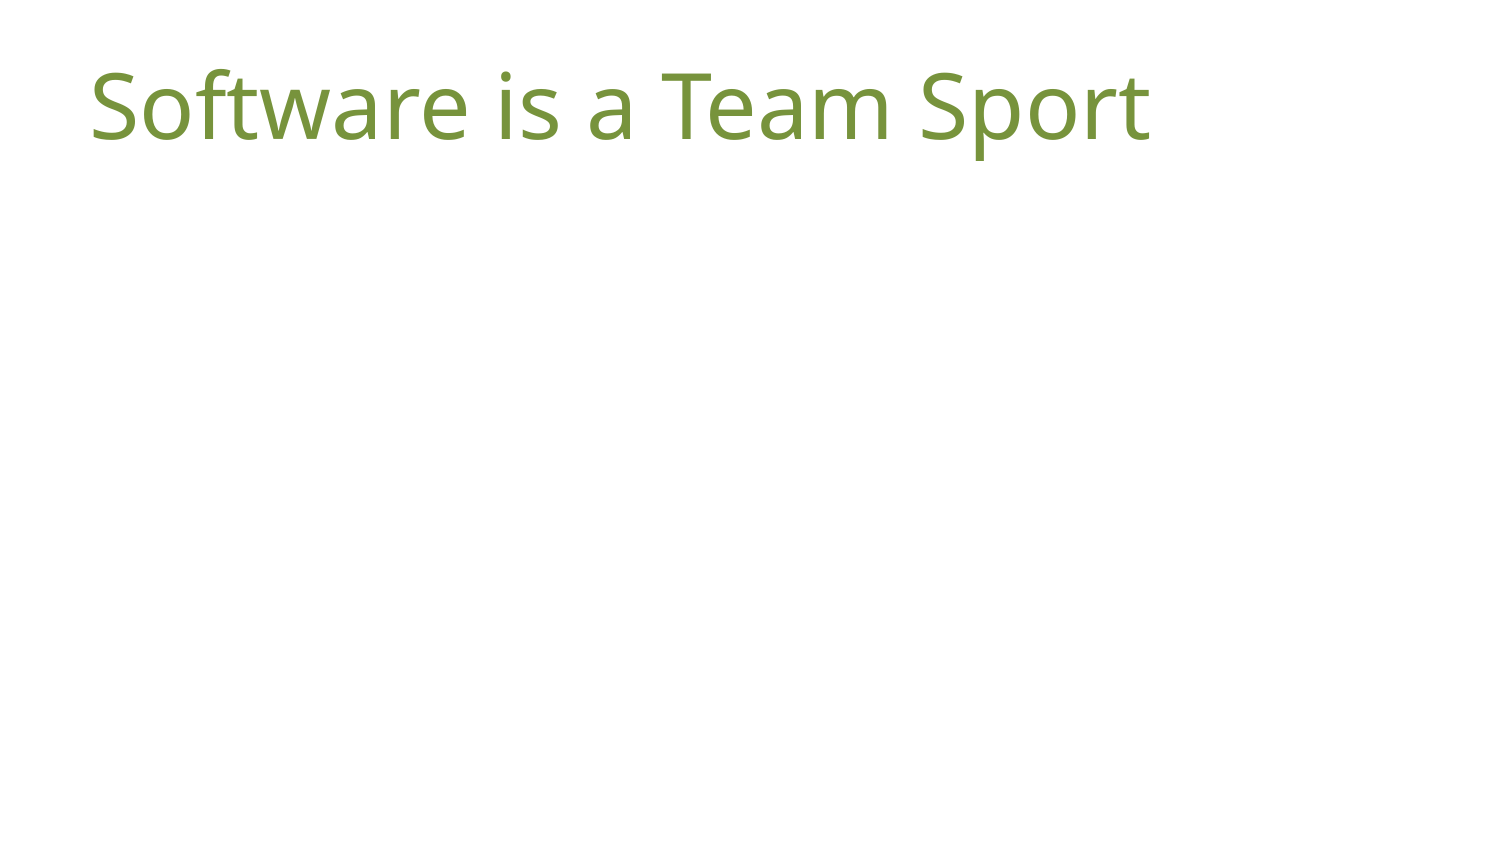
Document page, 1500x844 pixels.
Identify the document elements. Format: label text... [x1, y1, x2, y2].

title Software is a Team Sport [75, 33, 1425, 175]
